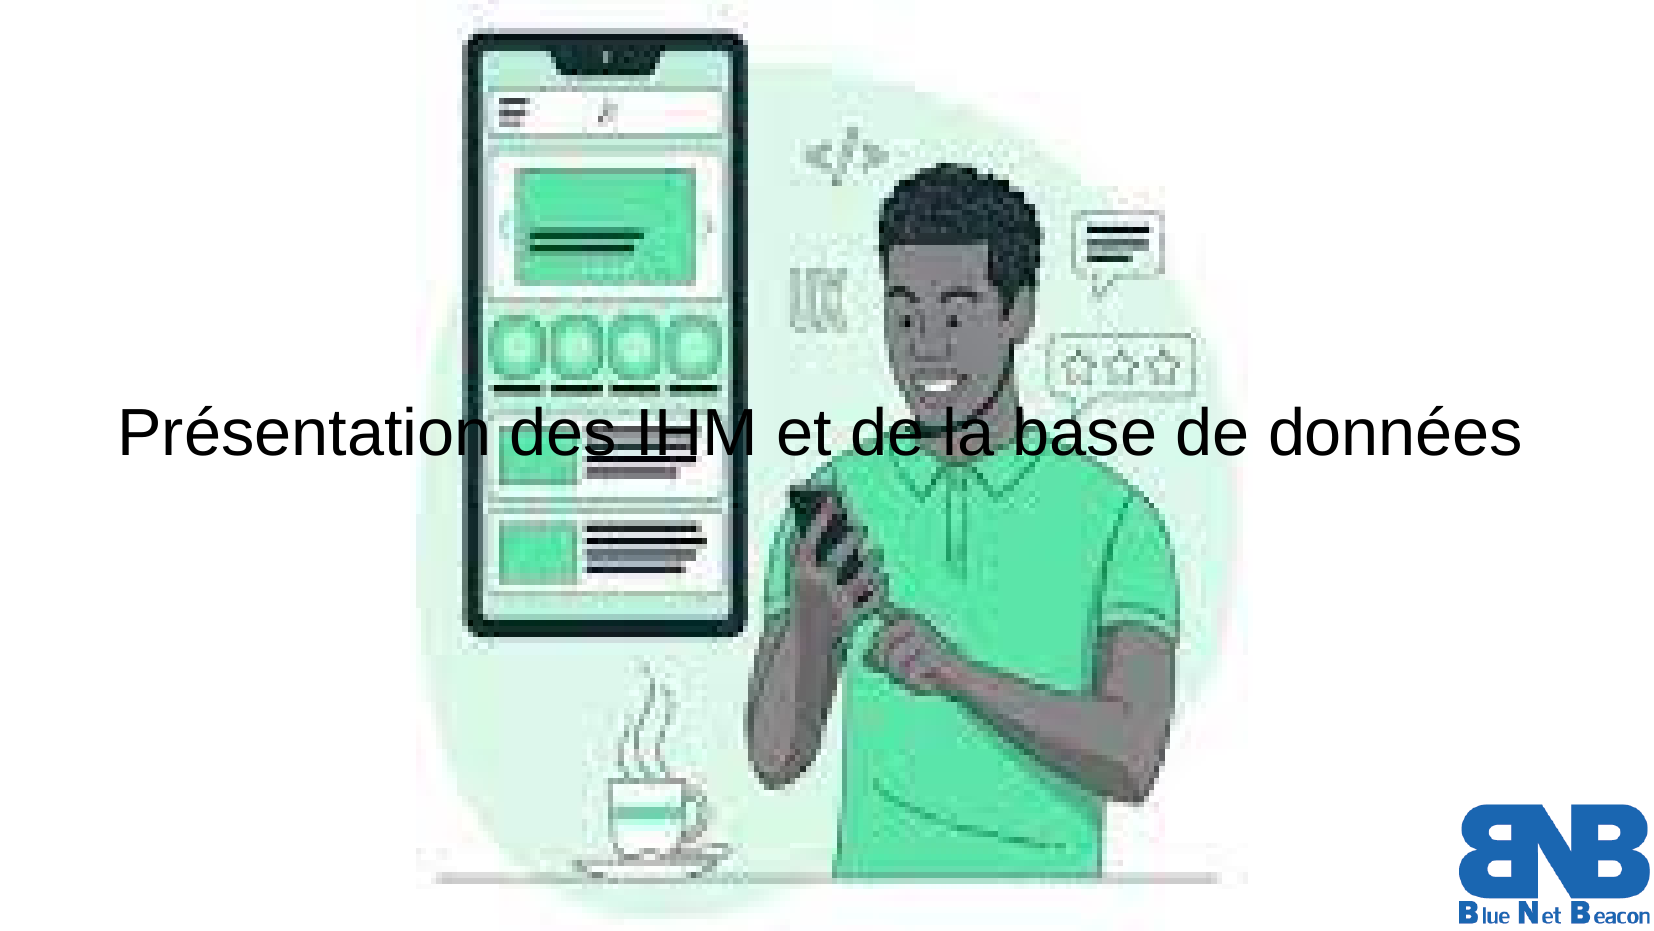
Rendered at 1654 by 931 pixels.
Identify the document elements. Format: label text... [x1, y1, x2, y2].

title Présentation des IHM et de la base de données [76, 354, 1566, 510]
picture [0, 0, 1654, 931]
